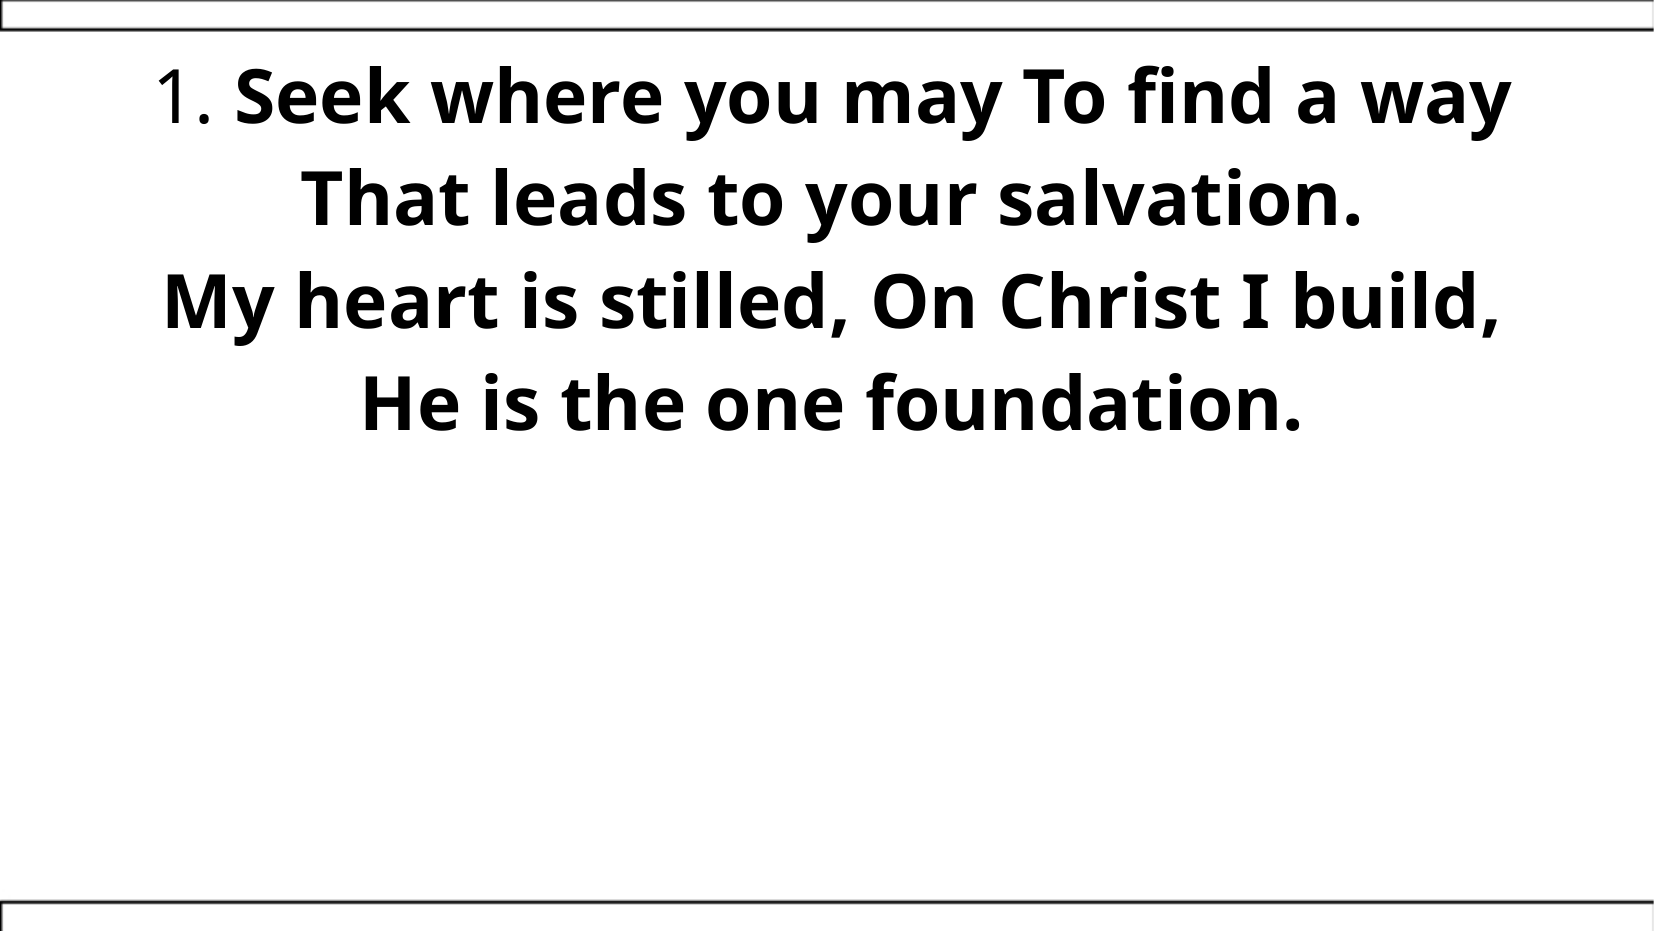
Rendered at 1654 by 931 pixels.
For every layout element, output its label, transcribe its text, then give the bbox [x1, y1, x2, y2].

text_box 1. Seek where you may To find a way That leads to your salvation. My heart is stilled, On Christ I build, He is the one foundation. [75, 35, 1591, 451]
picture [0, 0, 1654, 931]
